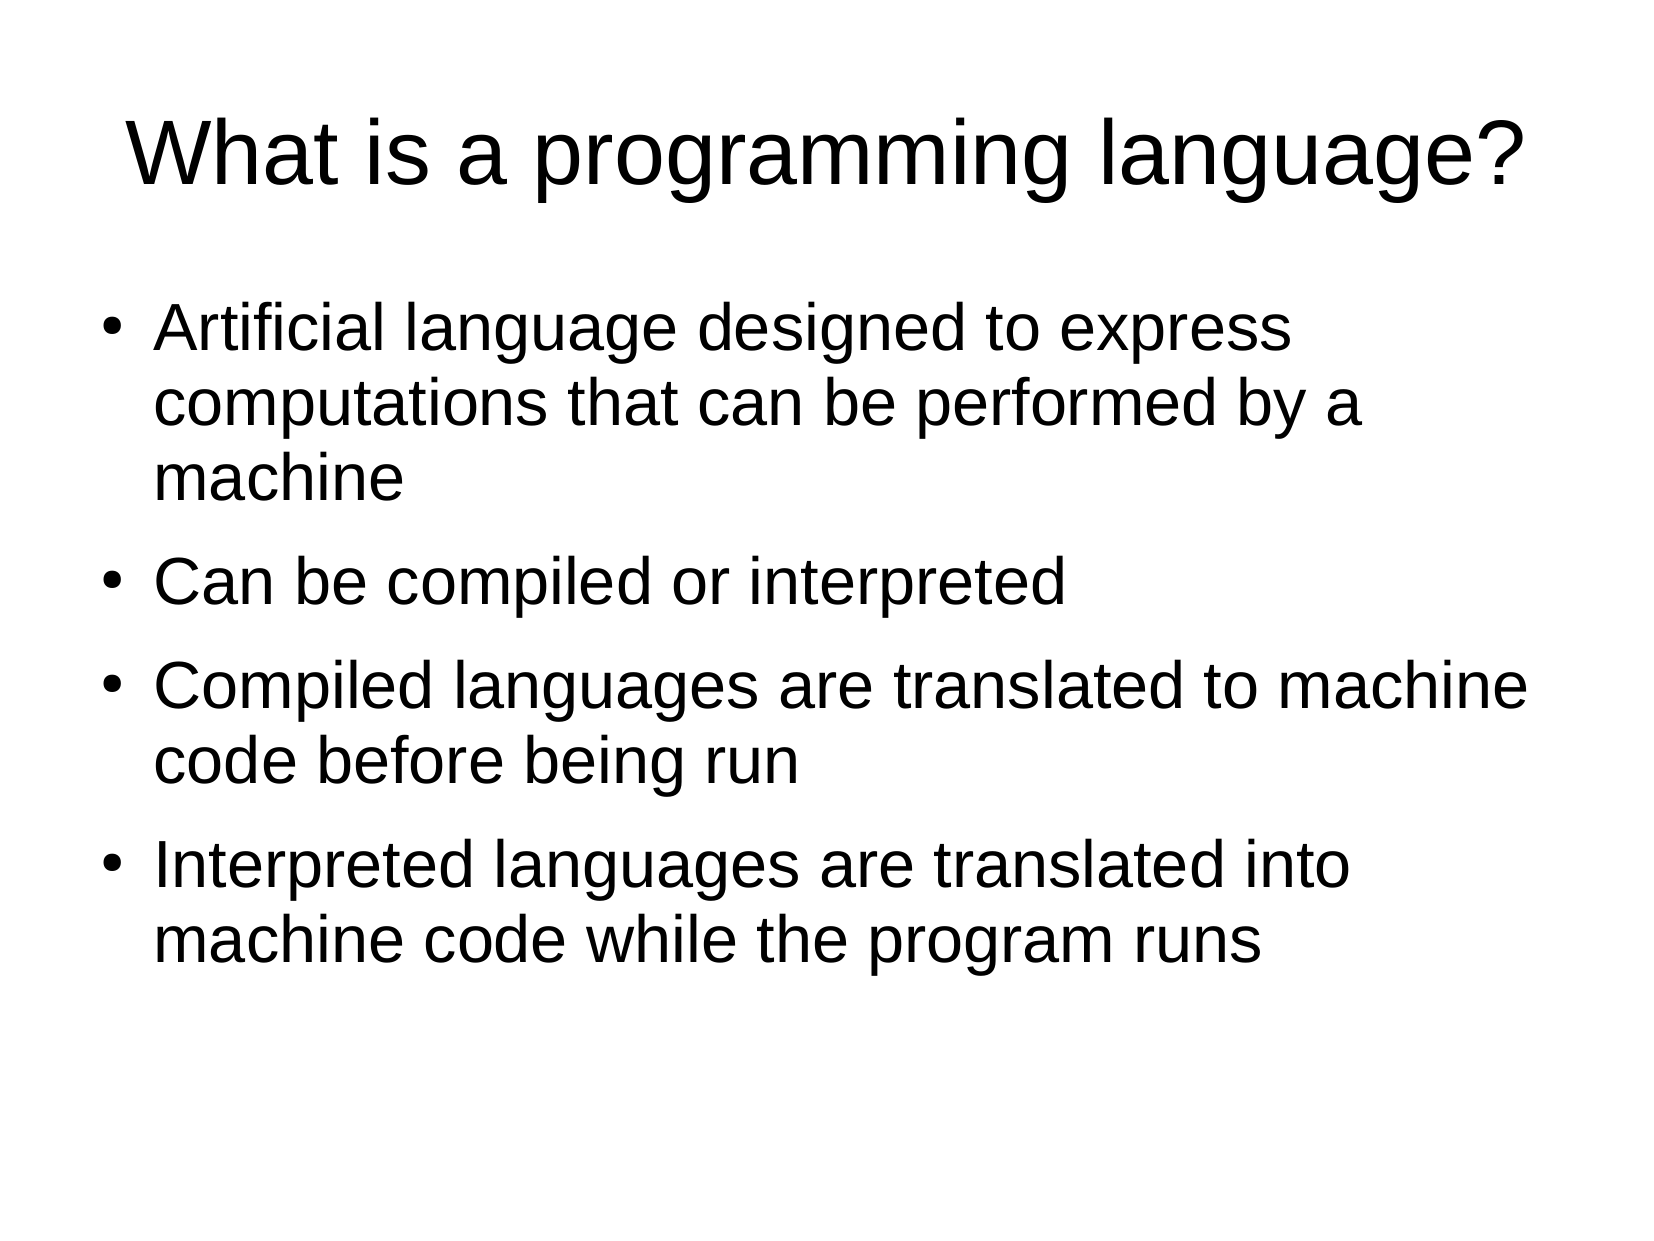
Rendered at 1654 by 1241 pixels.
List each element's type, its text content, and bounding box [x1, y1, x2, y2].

title What is a programming language? [82, 49, 1571, 257]
list Artificial language designed to express computations that can be performed by a machine Can be compiled or interpreted Compiled languages are translated to machine code before being run Interpreted languages are translated into machine code while the program runs [82, 290, 1571, 1109]
